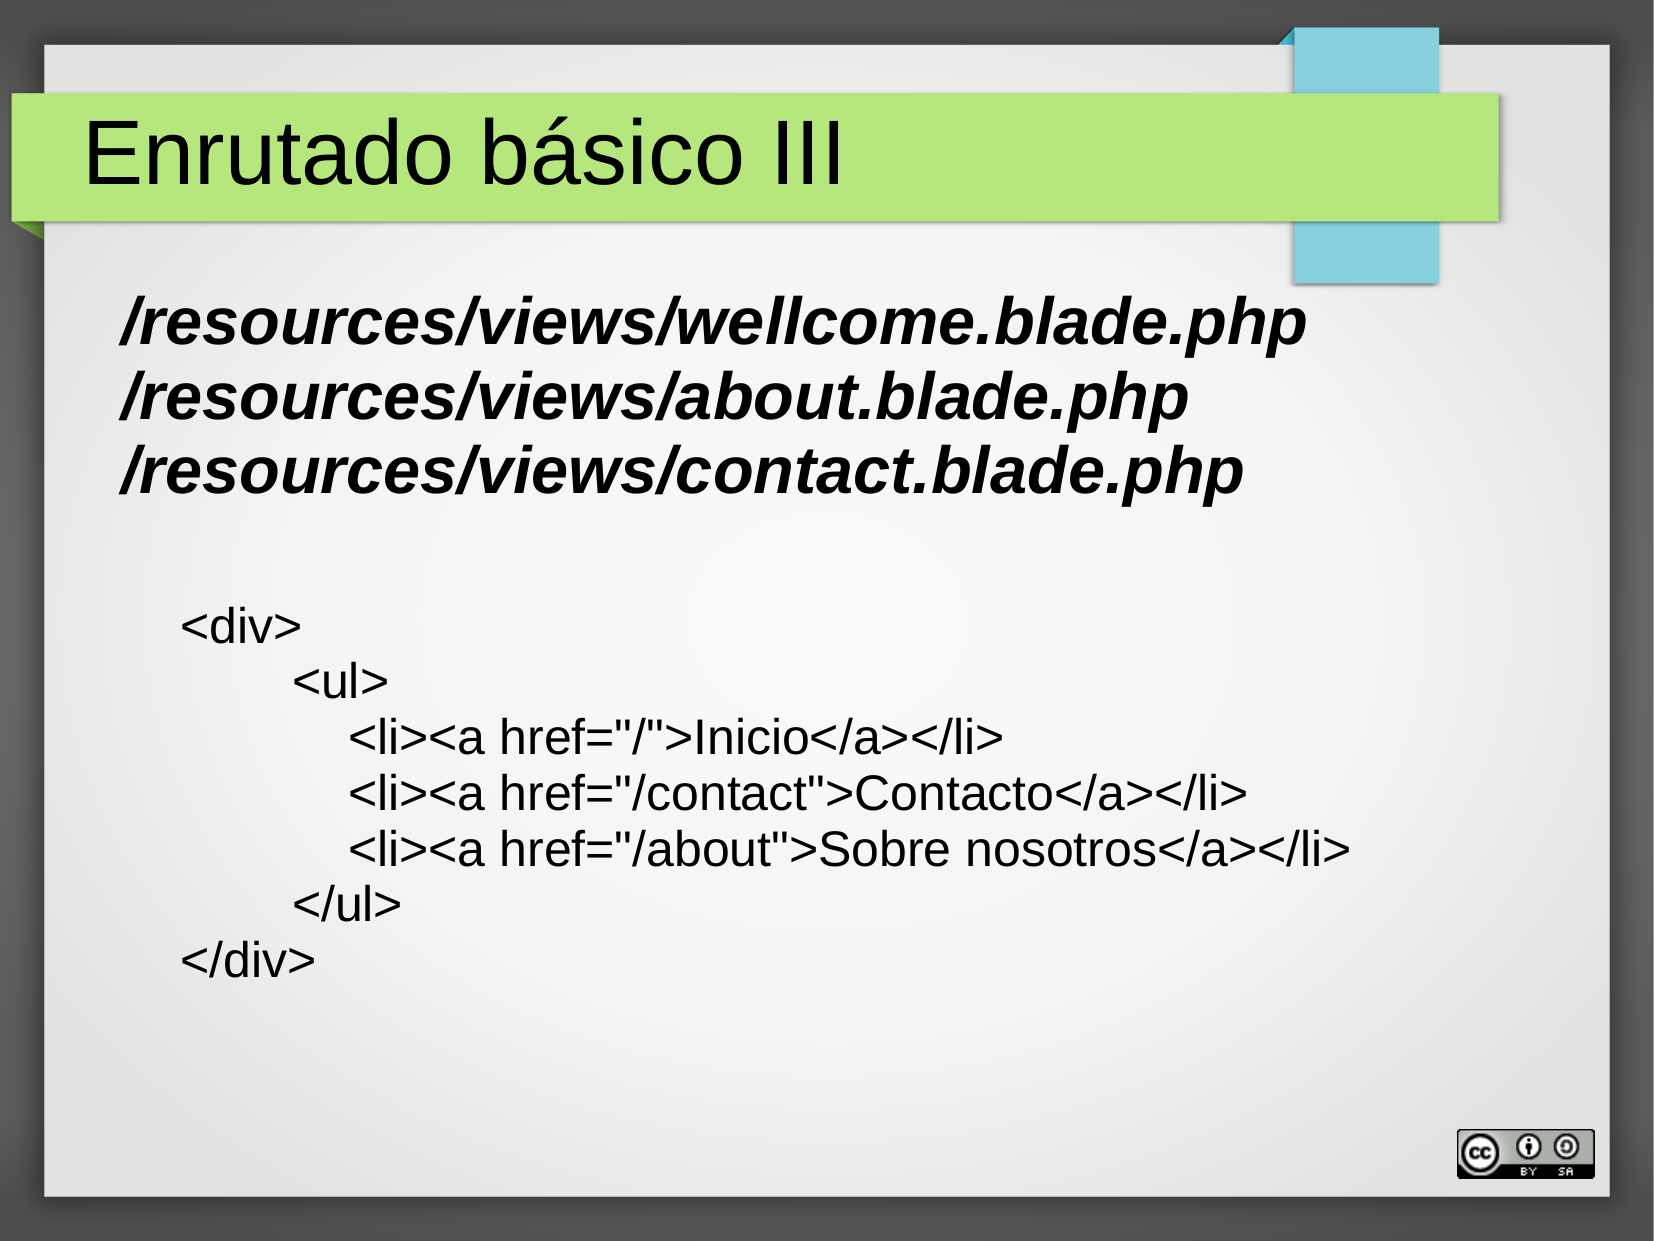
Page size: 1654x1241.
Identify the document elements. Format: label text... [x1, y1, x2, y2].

title Enrutado básico III [82, 49, 1571, 257]
text_box /resources/views/wellcome.blade.php /resources/views/about.blade.php /resources/views/contact.blade.php [106, 276, 1583, 516]
text_box <div> <ul> <li><a href="/">Inicio</a></li> <li><a href="/contact">Contacto</a></li> <li><a href="/about">Sobre nosotros</a></li> </ul> </div> [165, 590, 1382, 996]
picture [0, 0, 1654, 1241]
